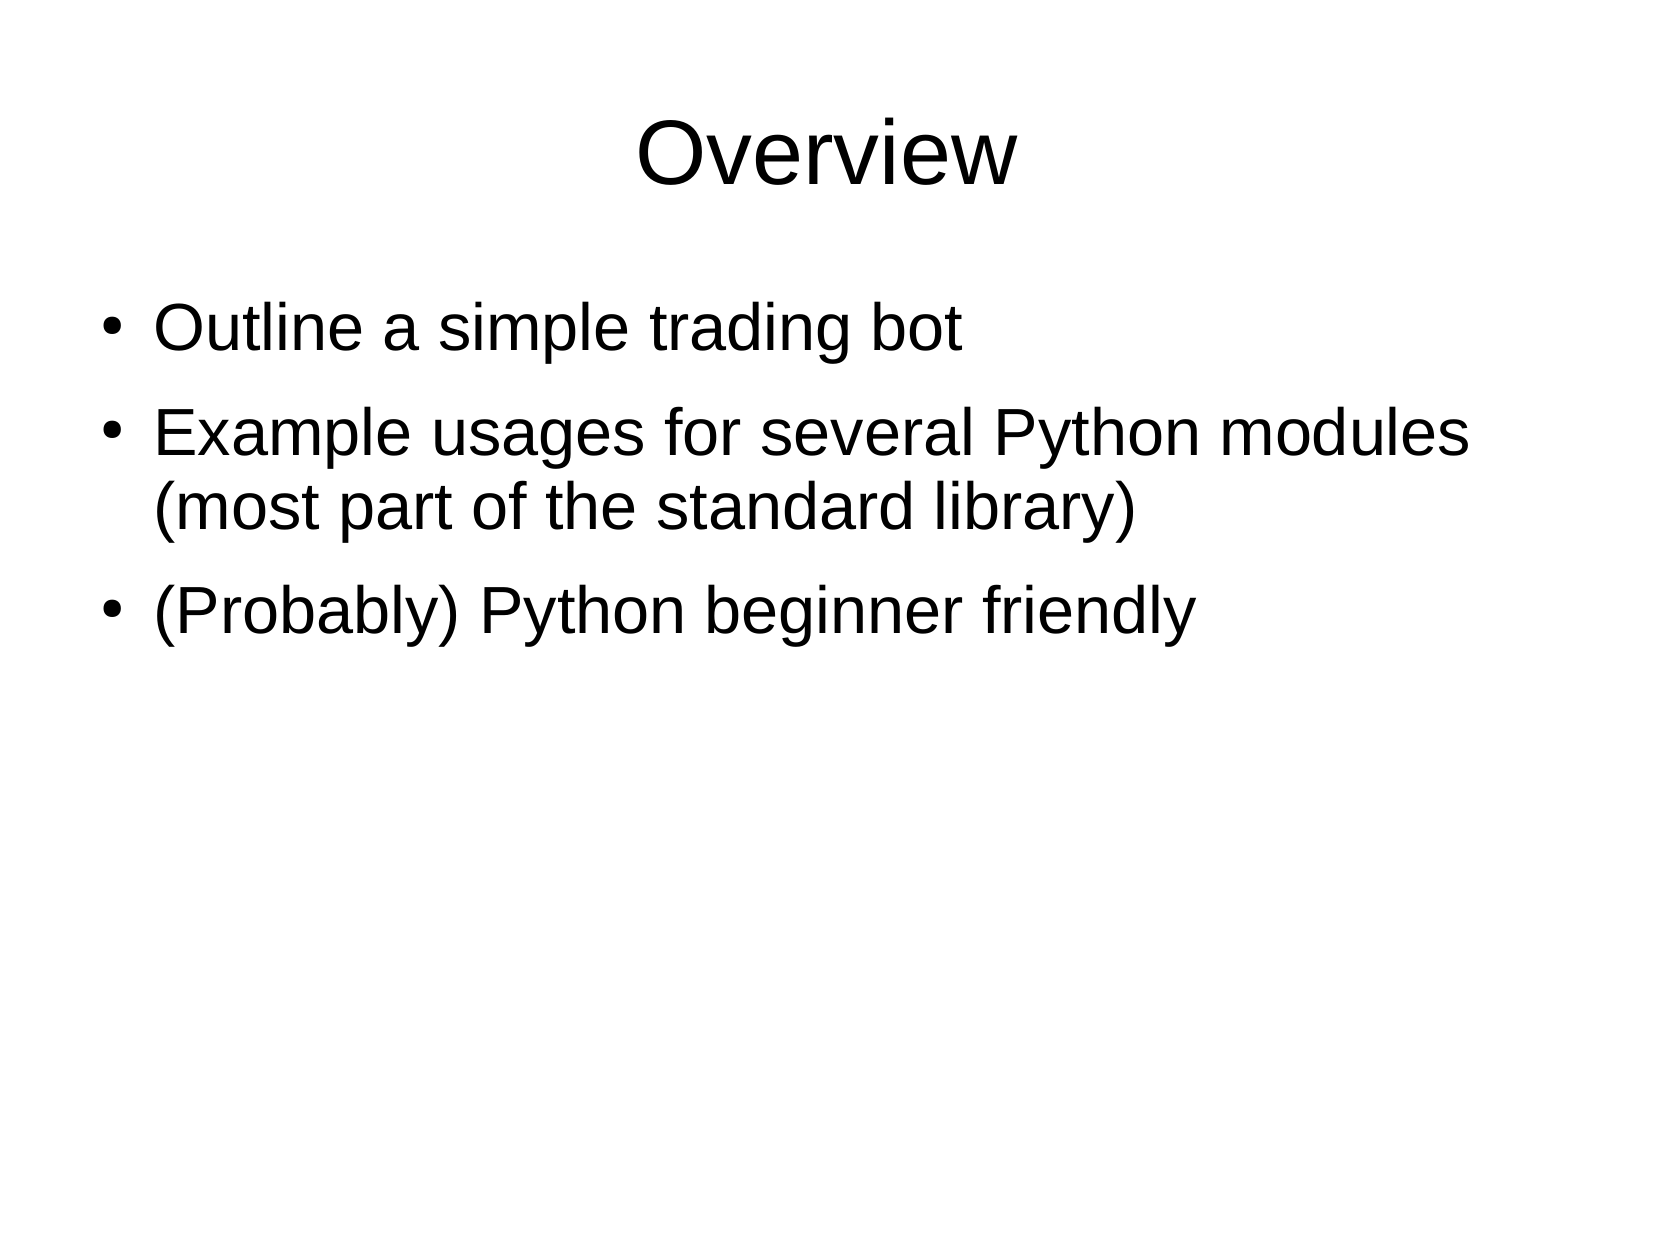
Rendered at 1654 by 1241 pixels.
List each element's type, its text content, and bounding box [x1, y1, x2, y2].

title Overview [82, 49, 1571, 257]
list Outline a simple trading bot Example usages for several Python modules (most part of the standard library) (Probably) Python beginner friendly [82, 290, 1571, 1010]
